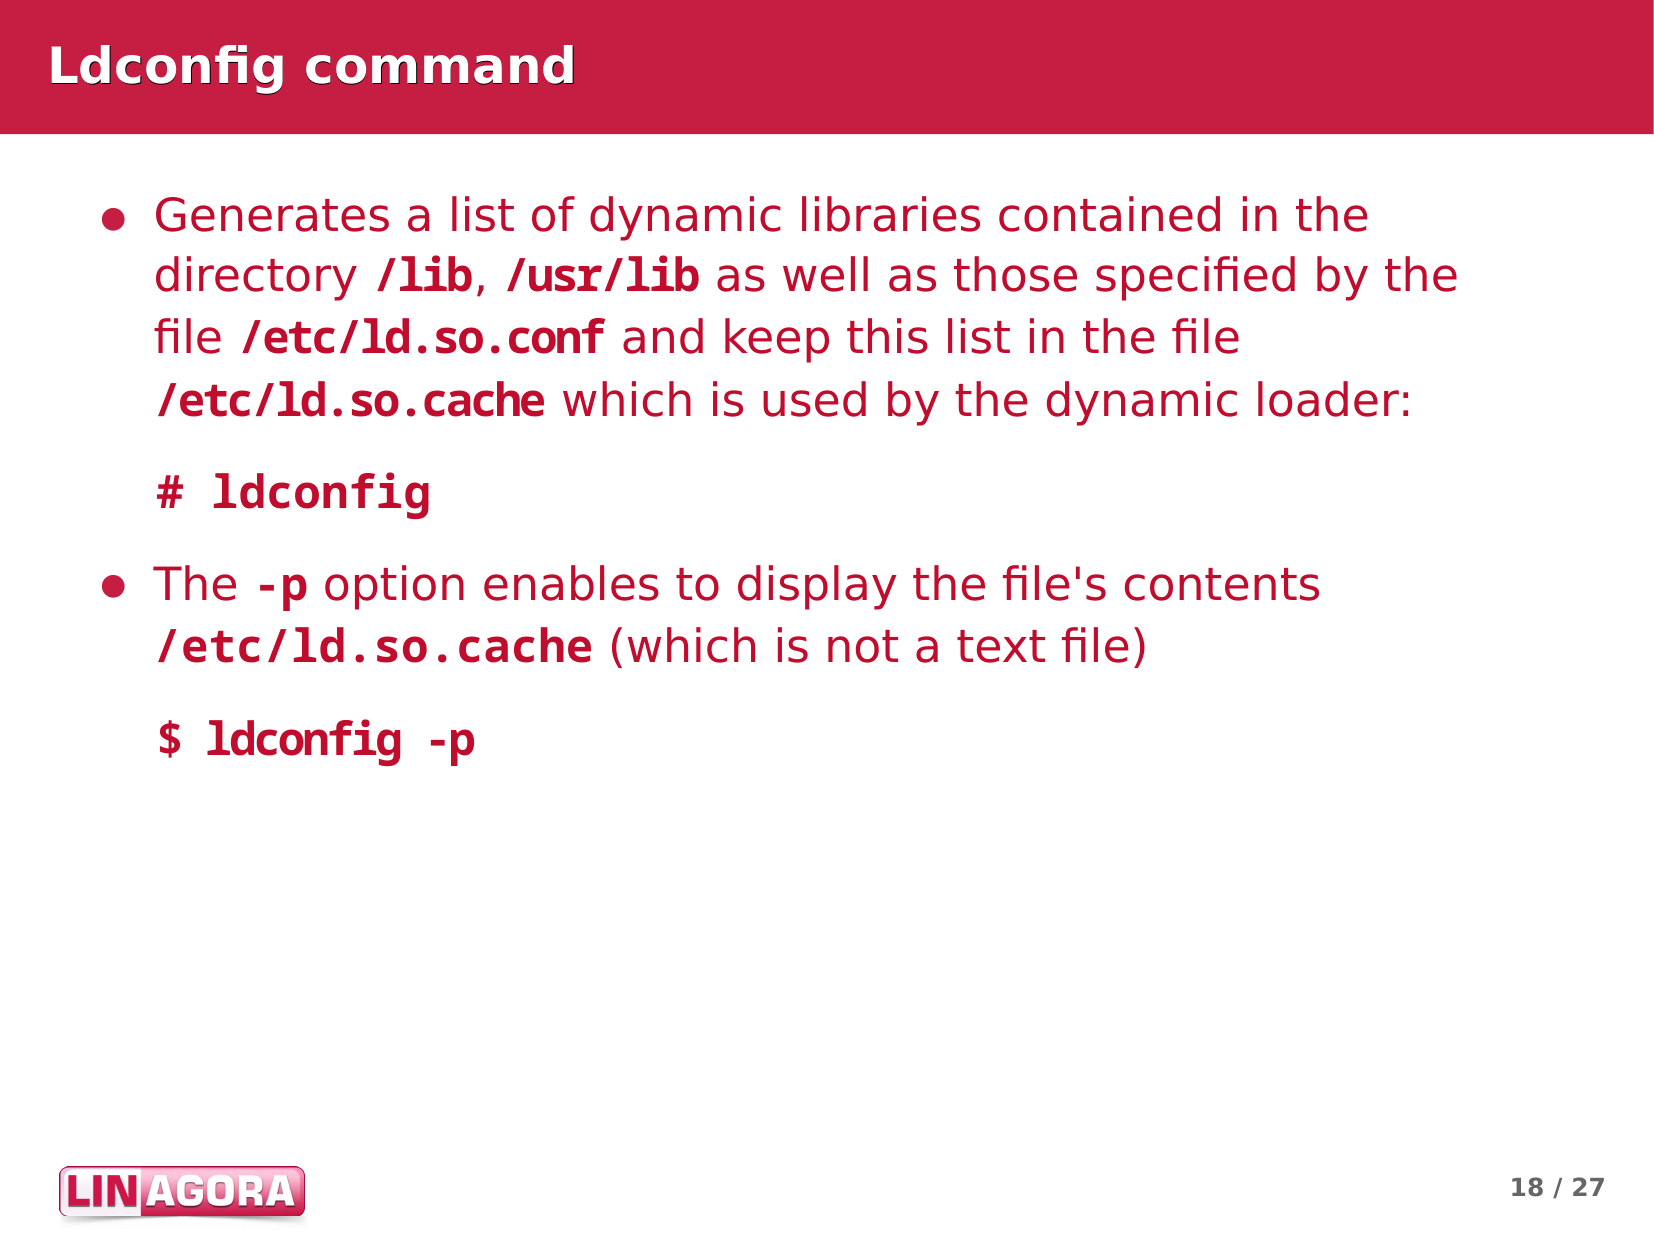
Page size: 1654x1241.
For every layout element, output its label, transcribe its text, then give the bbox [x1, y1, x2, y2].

picture [59, 1166, 308, 1229]
list Generates a list of dynamic libraries contained in the directory /lib, /usr/lib as well as those specified by the file /etc/ld.so.conf and keep this list in the file /etc/ld.so.cache which is used by the dynamic loader: # ldconfig The -p option enables to display the file's contents /etc/ld.so.cache (which is not a text file) $ ldconfig -p [82, 188, 1571, 1134]
title Ldconfig command [47, 7, 1624, 126]
